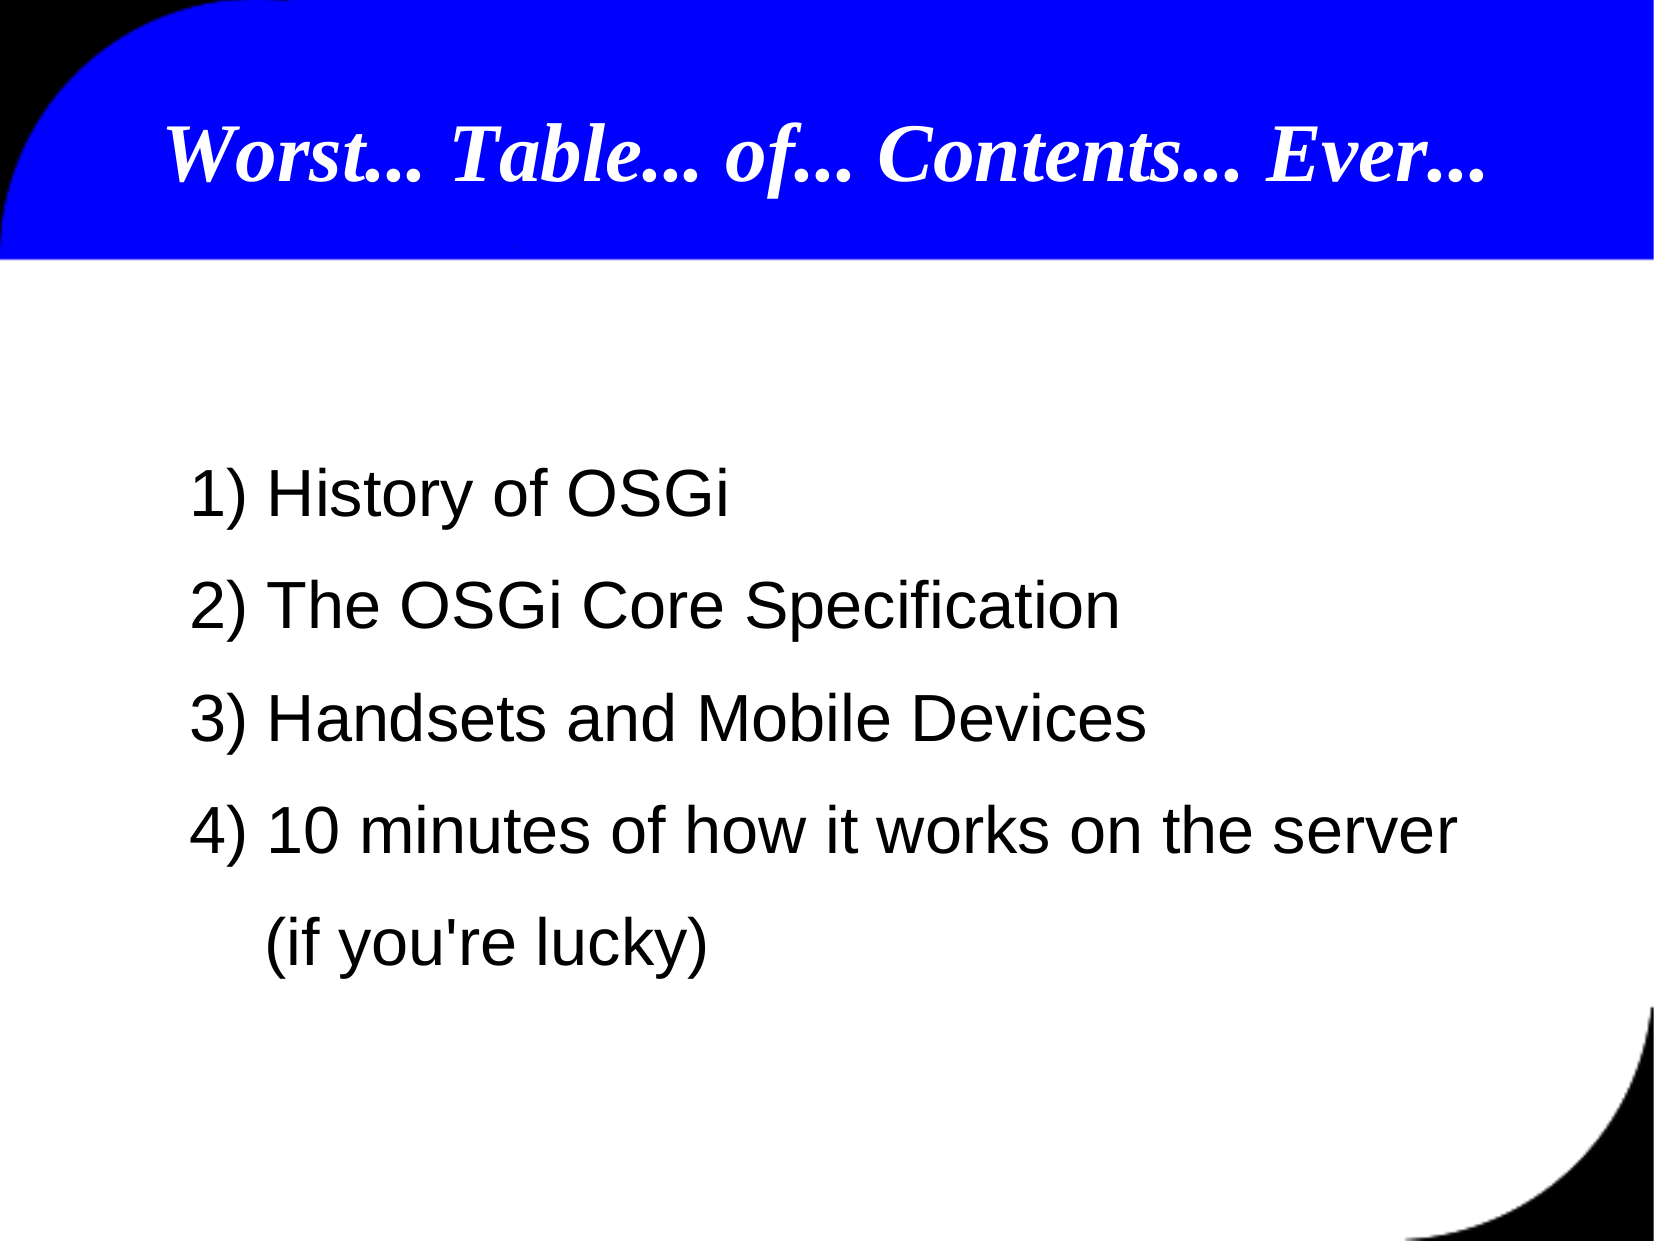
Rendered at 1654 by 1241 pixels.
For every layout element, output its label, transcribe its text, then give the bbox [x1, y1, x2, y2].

subtitle History of OSGi The OSGi Core Specification Handsets and Mobile Devices 10 minutes of how it works on the server (if you're lucky) [189, 297, 1465, 1102]
title Worst... Table... of... Contents... Ever... [82, 56, 1571, 250]
picture [0, 0, 1654, 1241]
